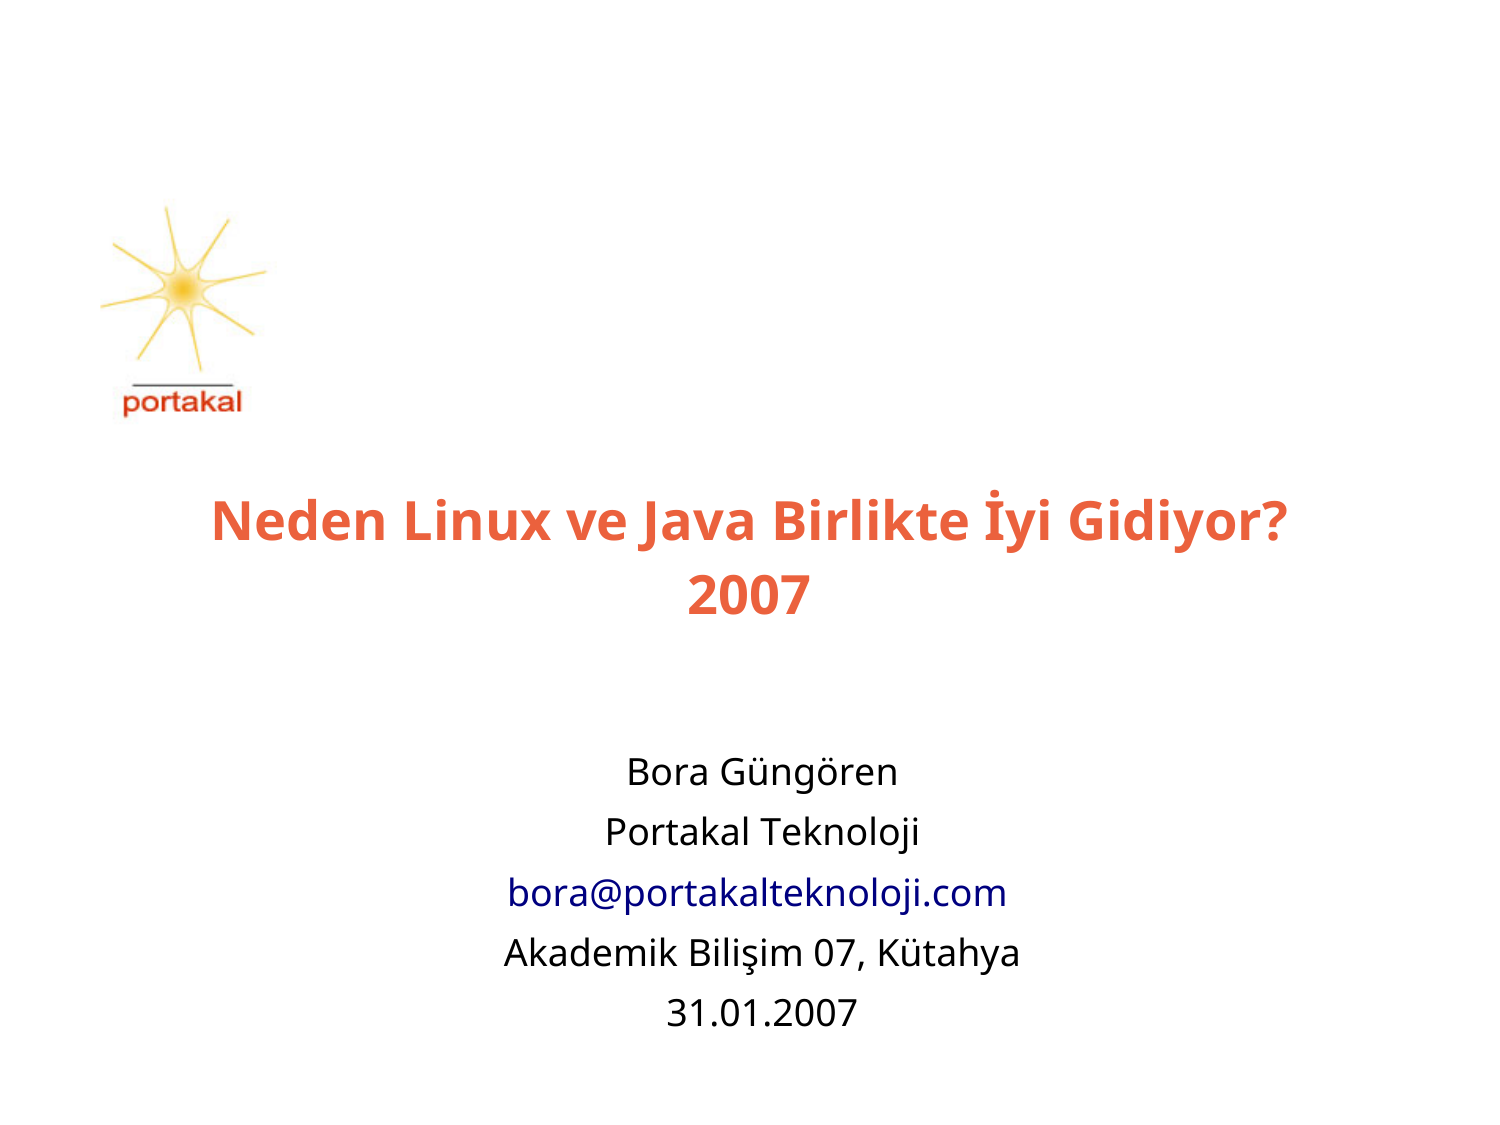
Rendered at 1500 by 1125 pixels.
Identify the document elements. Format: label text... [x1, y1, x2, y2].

subtitle Bora Güngören Portakal Teknoloji bora@portakalteknoloji.com Akademik Bilişim 07, Kütahya 31.01.2007 [237, 737, 1288, 1026]
title Neden Linux ve Java Birlikte İyi Gidiyor? 2007 [112, 437, 1388, 676]
picture [88, 74, 277, 443]
